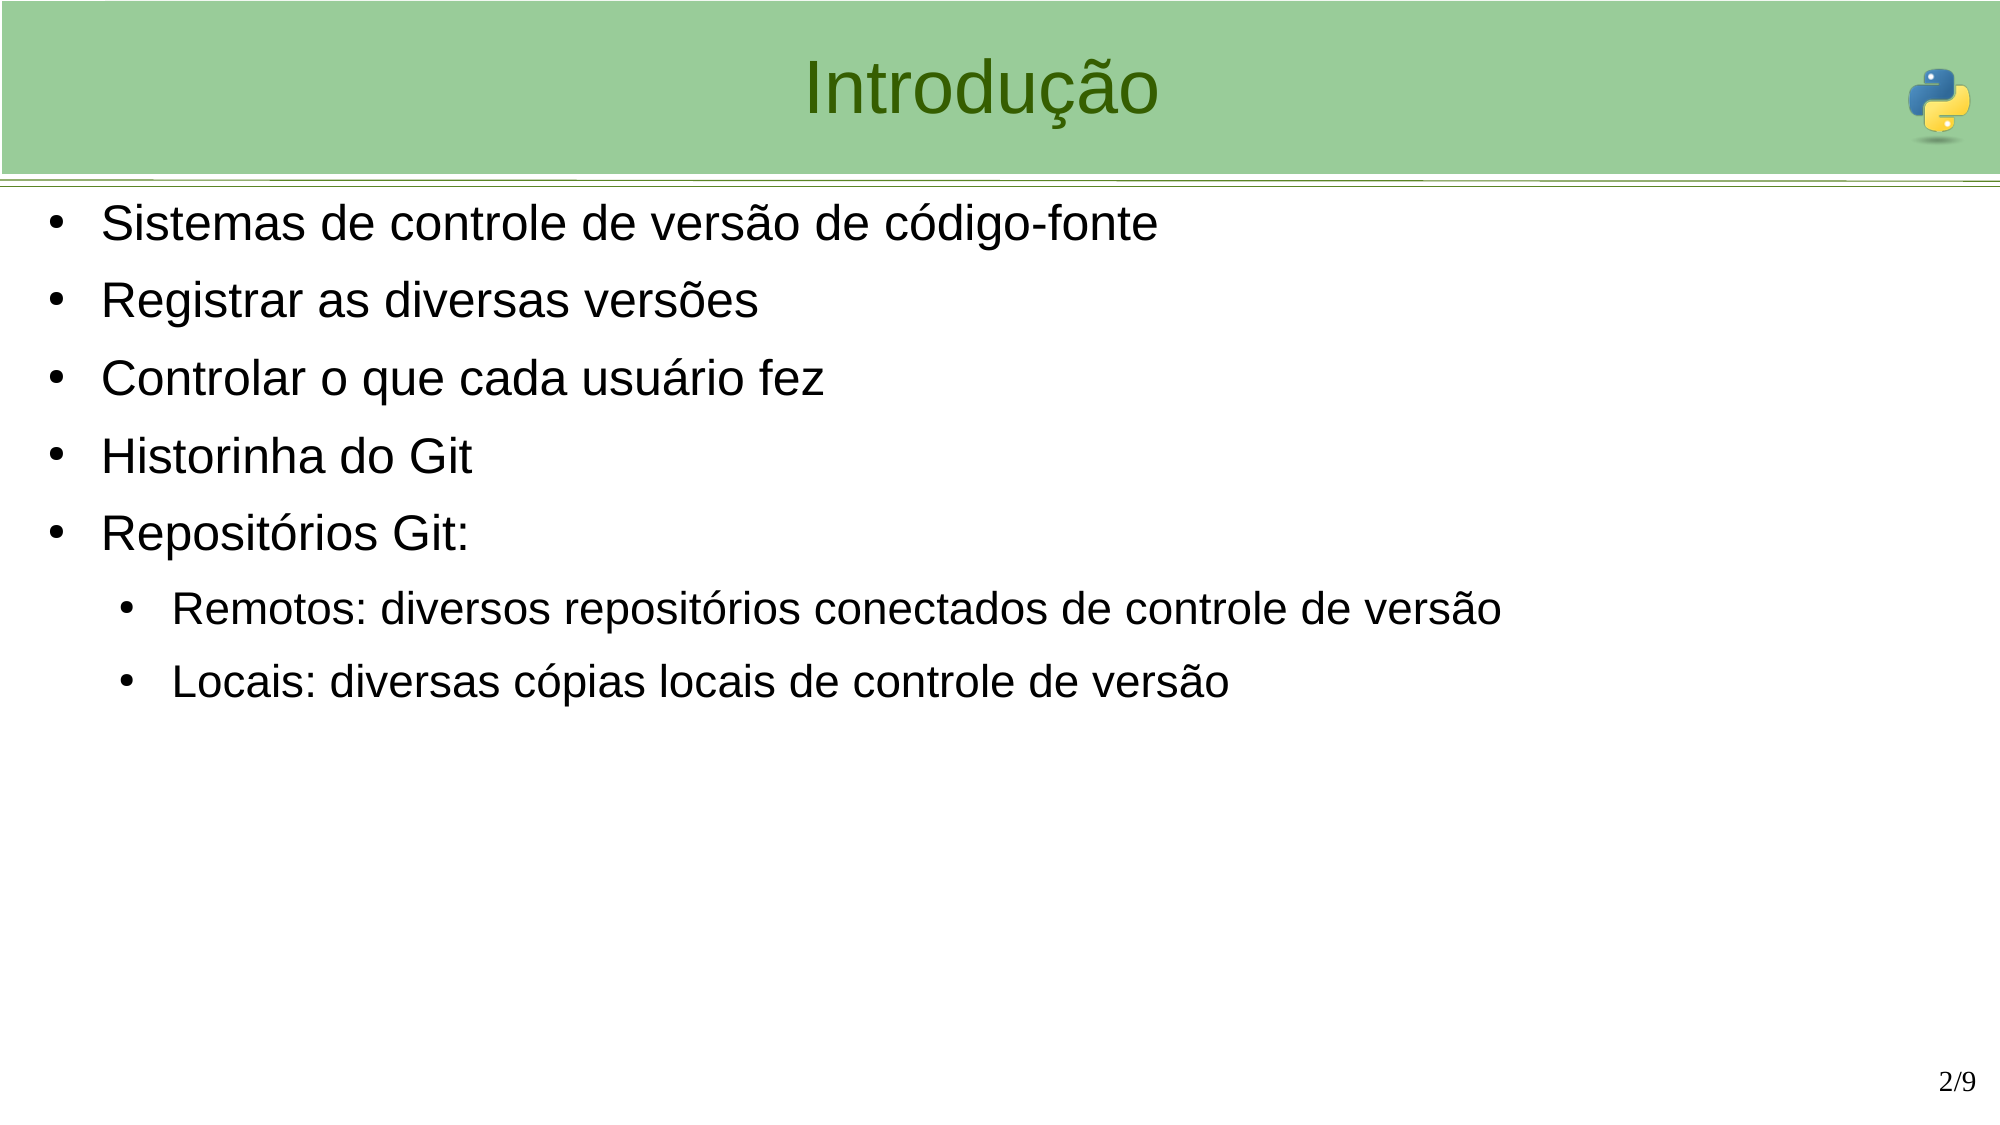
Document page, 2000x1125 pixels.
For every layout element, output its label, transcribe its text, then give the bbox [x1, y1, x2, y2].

picture [1901, 59, 1979, 148]
title Introdução [105, 0, 1861, 174]
list Sistemas de controle de versão de código-fonte Registrar as diversas versões Controlar o que cada usuário fez Historinha do Git Repositórios Git: Remotos: diversos repositórios conectados de controle de versão Locais: diversas cópias locais de controle de versão [30, 195, 1966, 848]
